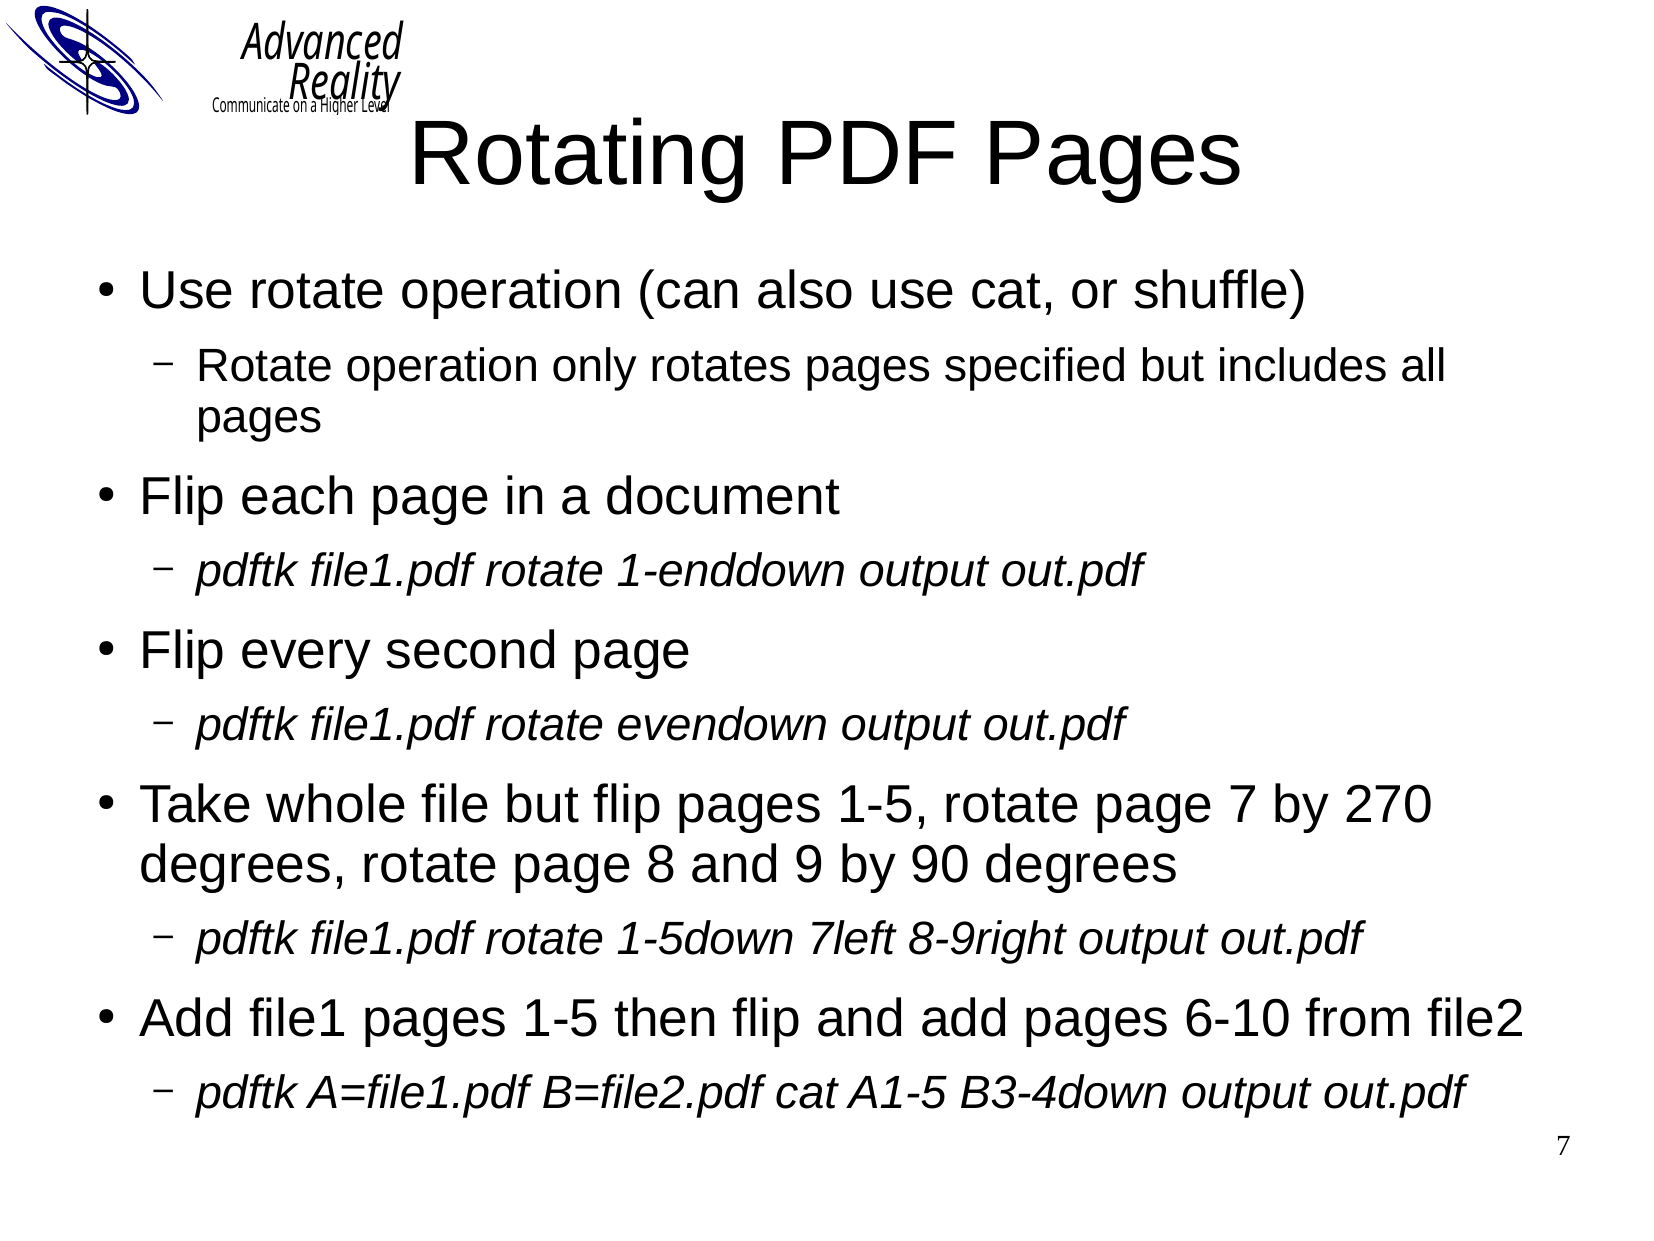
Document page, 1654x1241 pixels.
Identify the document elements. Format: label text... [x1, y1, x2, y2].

list Use rotate operation (can also use cat, or shuffle) Rotate operation only rotates pages specified but includes all pages Flip each page in a document pdftk file1.pdf rotate 1-enddown output out.pdf Flip every second page pdftk file1.pdf rotate evendown output out.pdf Take whole file but flip pages 1-5, rotate page 7 by 270 degrees, rotate page 8 and 9 by 90 degrees pdftk file1.pdf rotate 1-5down 7left 8-9right output out.pdf Add file1 pages 1-5 then flip and add pages 6-10 from file2 pdftk A=file1.pdf B=file2.pdf cat A1-5 B3-4down output out.pdf [82, 260, 1571, 1126]
title Rotating PDF Pages [82, 49, 1571, 257]
